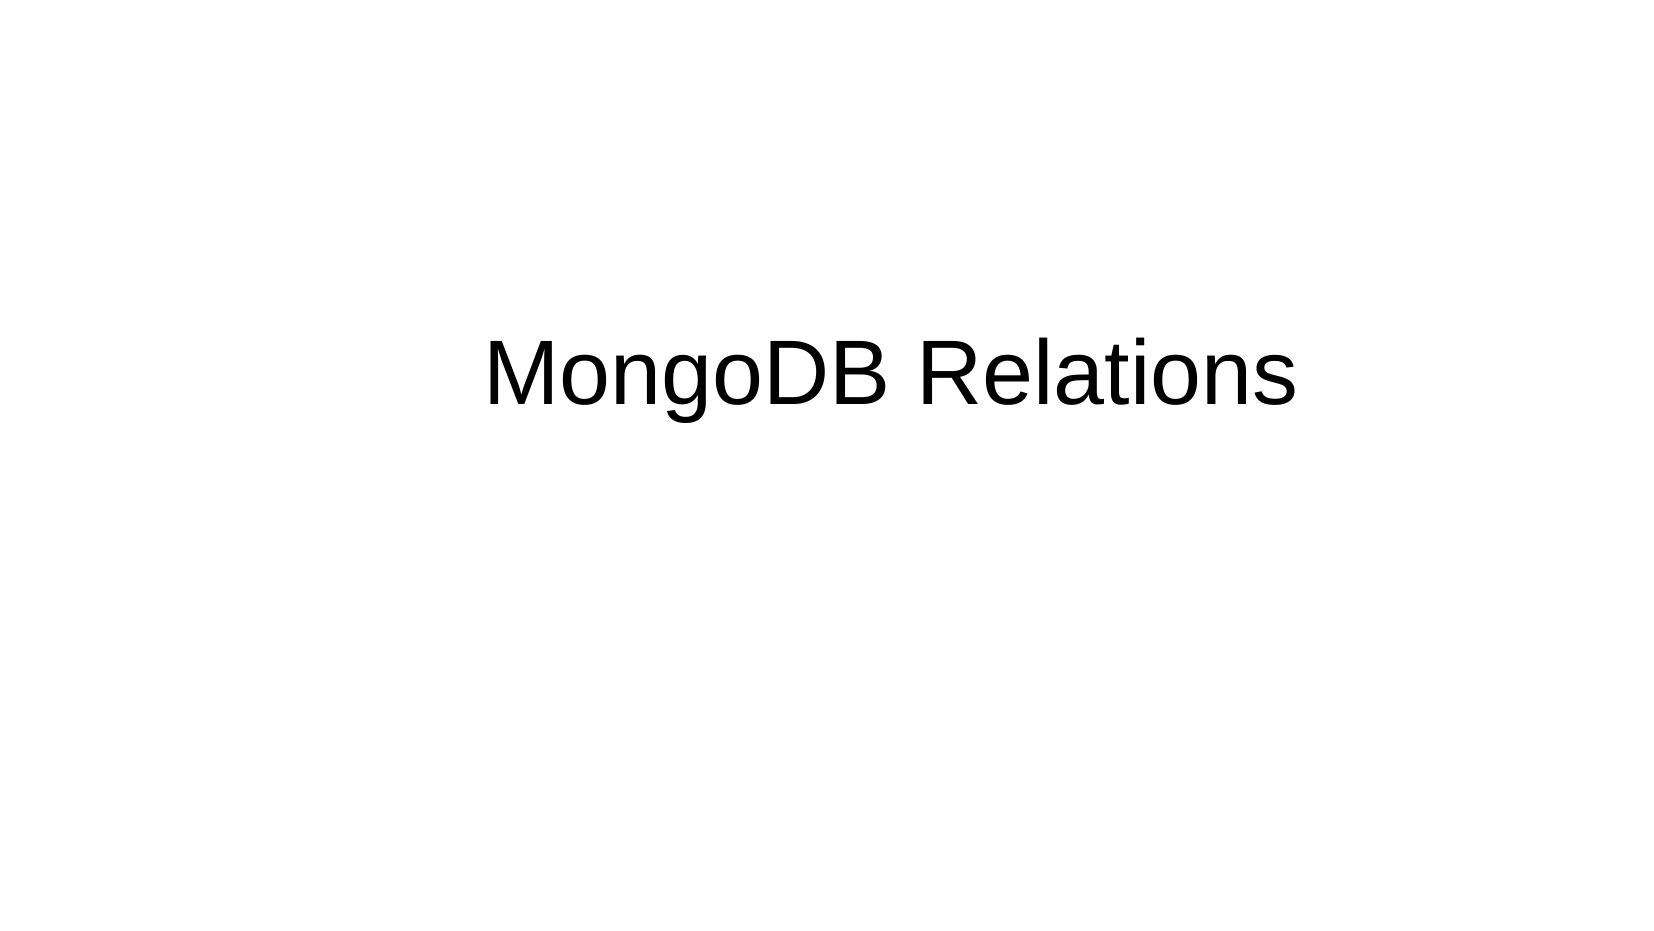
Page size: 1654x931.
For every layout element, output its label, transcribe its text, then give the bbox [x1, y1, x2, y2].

title MongoDB Relations [147, 295, 1636, 451]
